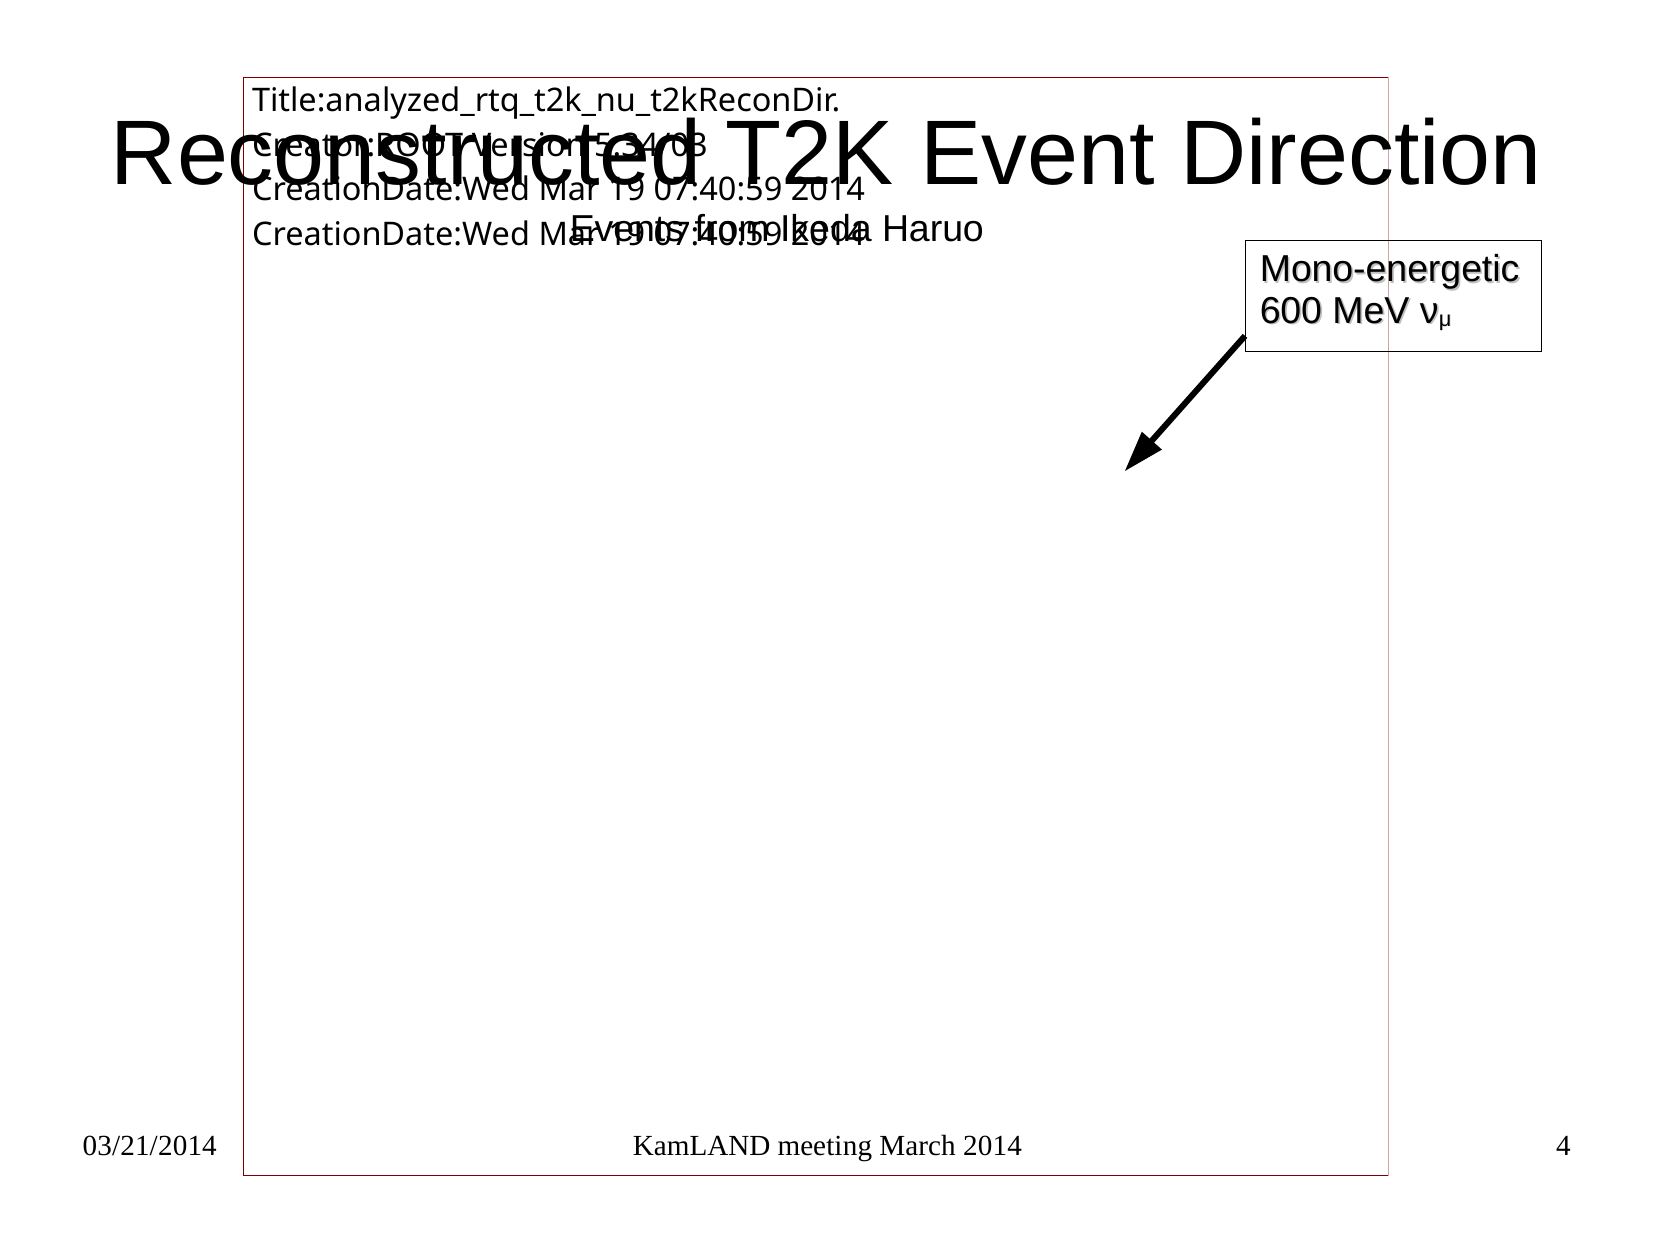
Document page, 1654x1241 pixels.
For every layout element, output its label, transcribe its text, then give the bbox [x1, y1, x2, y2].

picture [241, 257, 1389, 1176]
text_box Mono-energetic 600 MeV νμ [1245, 240, 1542, 352]
title Reconstructed T2K Event Direction [82, 49, 1571, 257]
